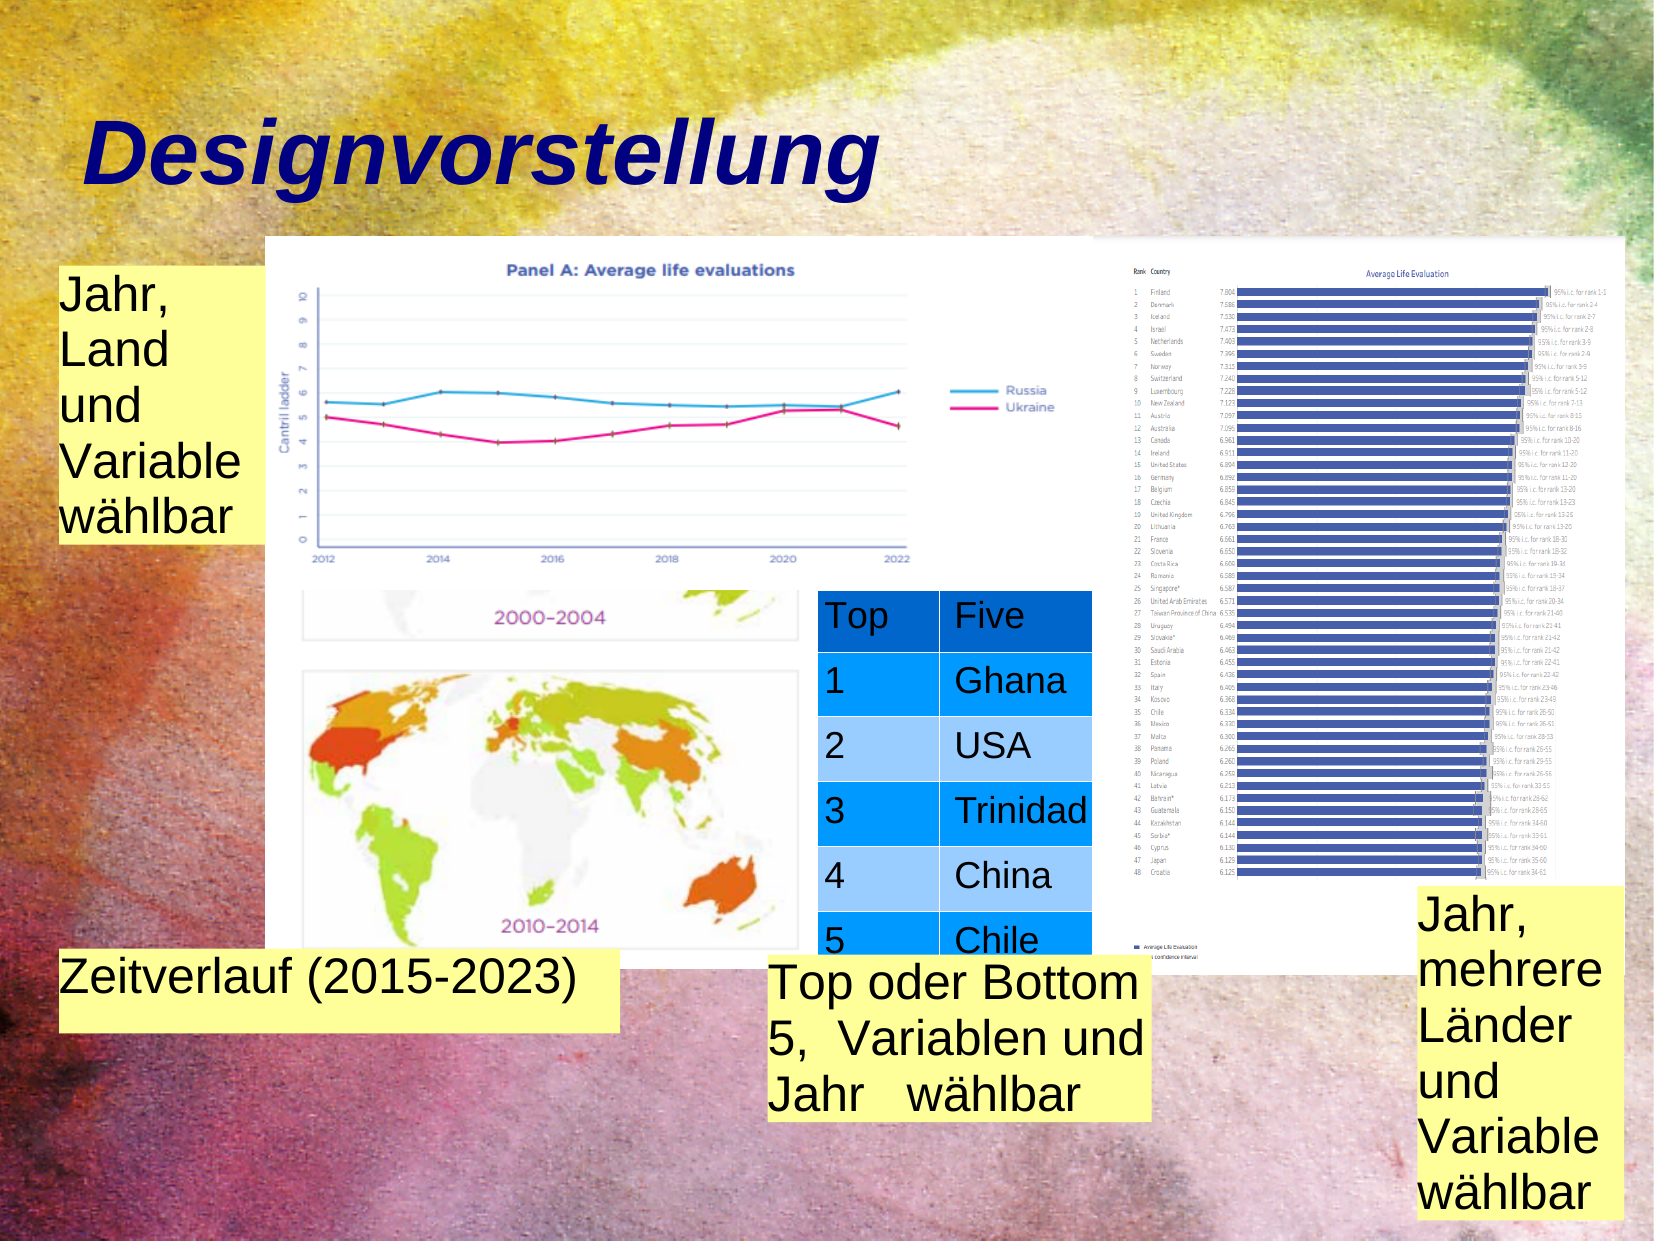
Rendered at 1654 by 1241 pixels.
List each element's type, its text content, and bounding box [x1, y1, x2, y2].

title Designvorstellung [82, 49, 1571, 257]
table_header Top [818, 591, 939, 652]
table_cell 2 [818, 717, 939, 781]
table_cell Ghana [940, 653, 1092, 716]
table_cell 5 [818, 912, 939, 954]
list Top oder Bottom 5, Variablen und Jahr wählbar [767, 954, 1152, 1123]
table_cell 4 [818, 847, 939, 911]
list Jahr, mehrereLänder und Variable wählbar [1417, 885, 1625, 1221]
table_cell 3 [818, 782, 939, 846]
table_header Five [940, 591, 1092, 652]
picture [0, 0, 1654, 1241]
table_cell Trinidad [940, 782, 1092, 846]
table_cell Chile [940, 912, 1092, 954]
table_cell 1 [818, 653, 939, 716]
list Jahr, Land und Variable wählbar [59, 265, 266, 545]
table_cell USA [940, 717, 1092, 781]
list Zeitverlauf (2015-2023) [59, 948, 621, 1034]
table_cell China [940, 847, 1092, 911]
